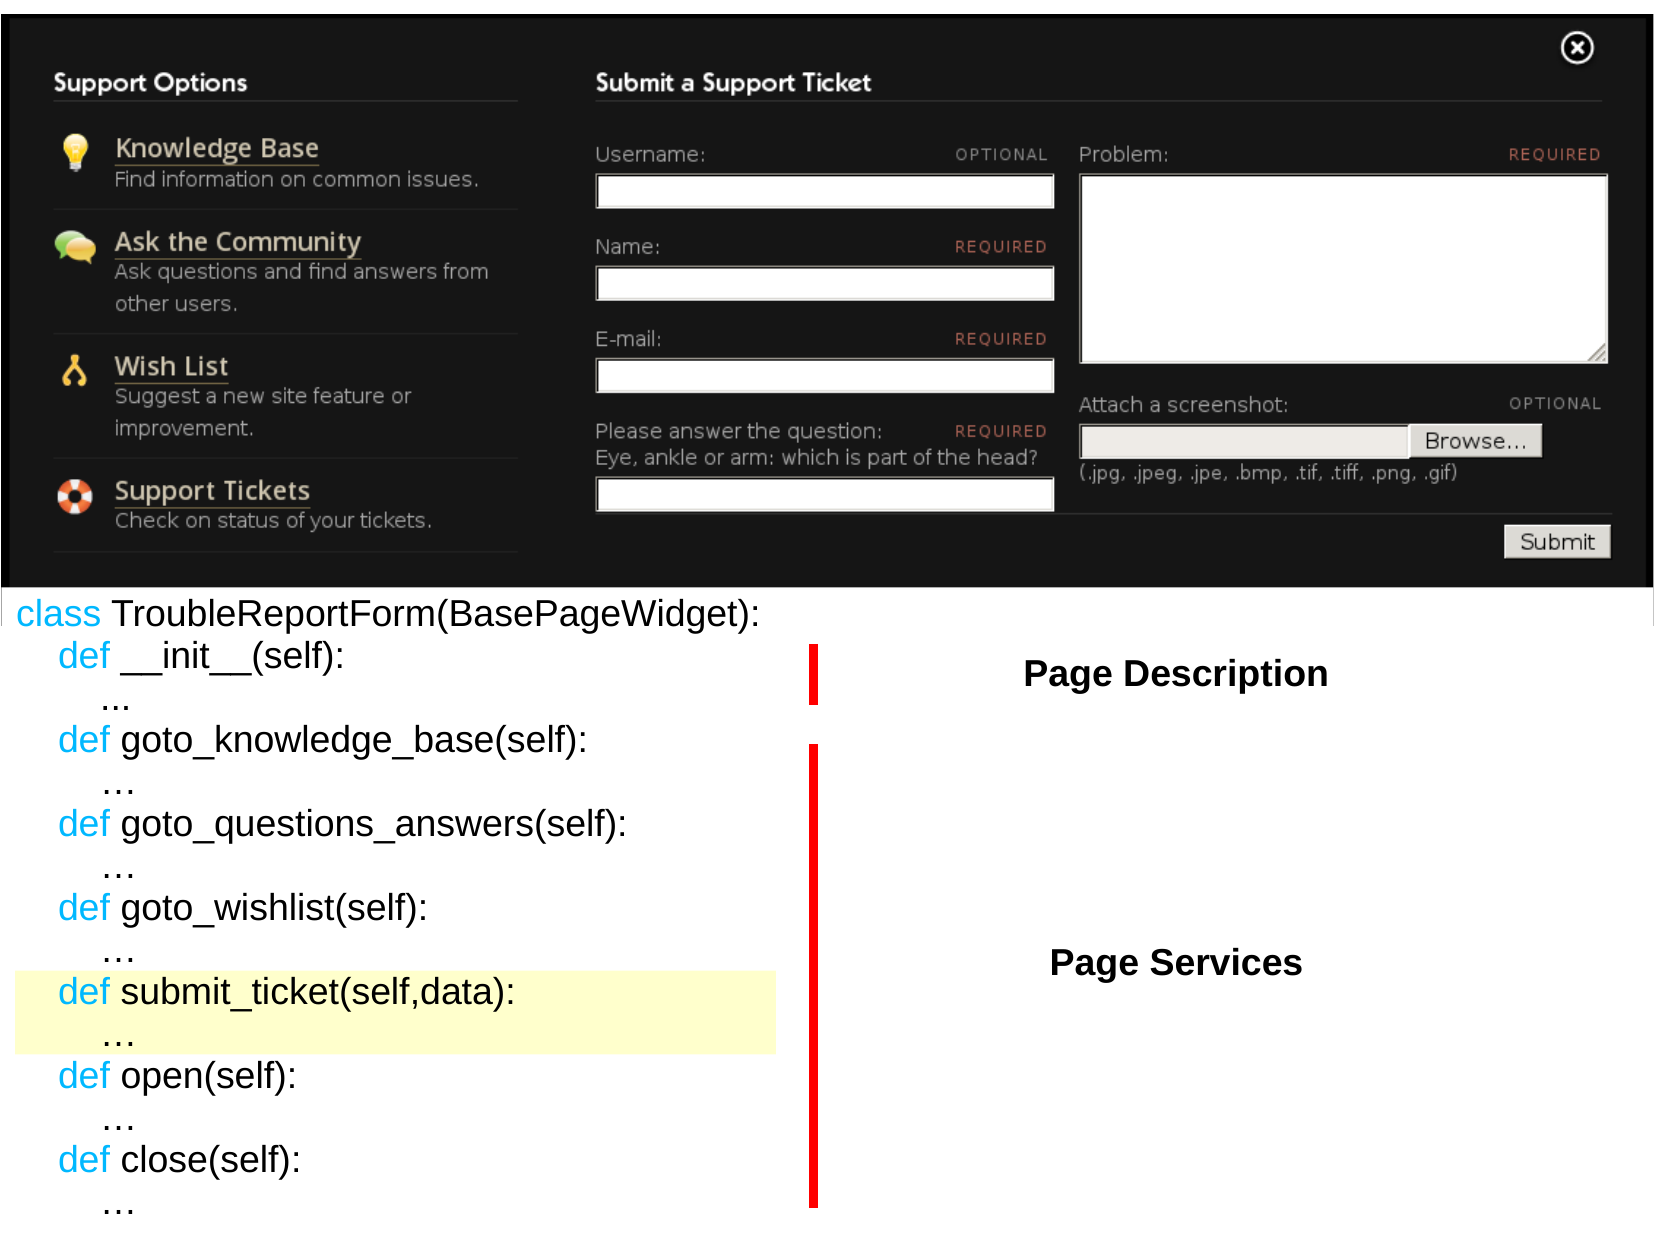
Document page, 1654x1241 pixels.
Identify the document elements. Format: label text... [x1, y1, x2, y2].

text_box Page Services [921, 934, 1432, 995]
picture [1, 14, 1654, 587]
text_box class TroubleReportForm(BasePageWidget): def __init__(self): ... def goto_knowledge_base(self): … def goto_questions_answers(self): … def goto_wishlist(self): … def submit_ticket(self,data): … def open(self): … def close(self): … [1, 585, 776, 1231]
text_box [776, 587, 1654, 1212]
text_box Page Description [921, 644, 1432, 705]
